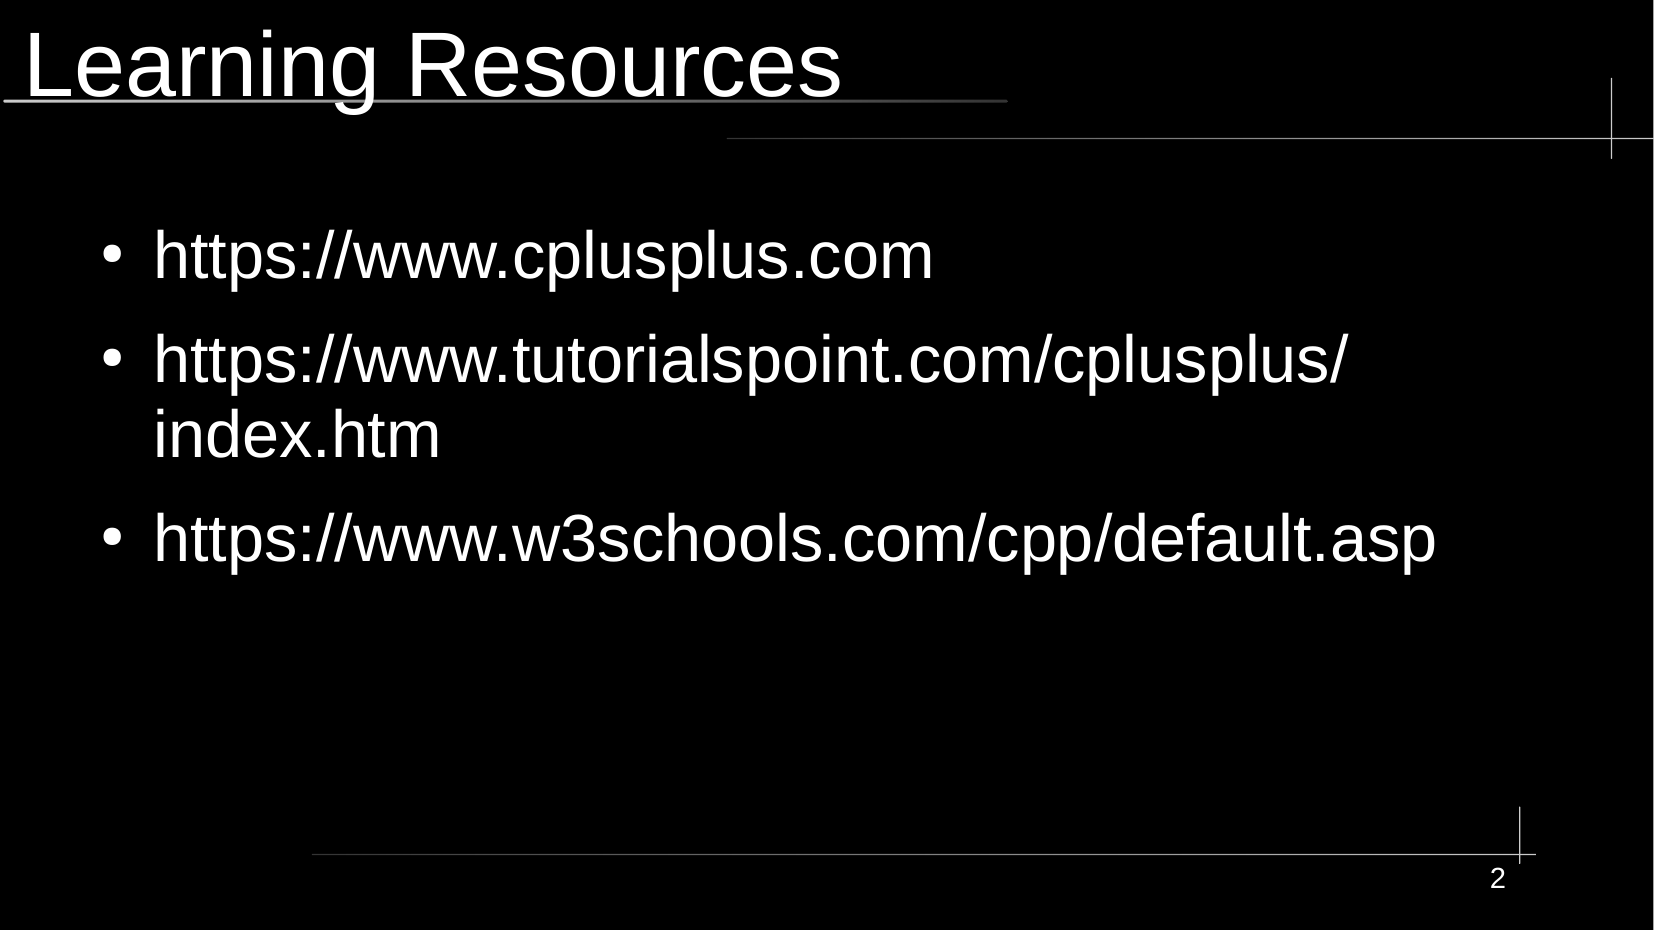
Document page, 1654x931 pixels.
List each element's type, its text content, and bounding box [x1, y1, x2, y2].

list https://www.cplusplus.com https://www.tutorialspoint.com/cplusplus/index.htm https://www.w3schools.com/cpp/default.asp [82, 217, 1571, 758]
title Learning Resources [23, 11, 1589, 119]
